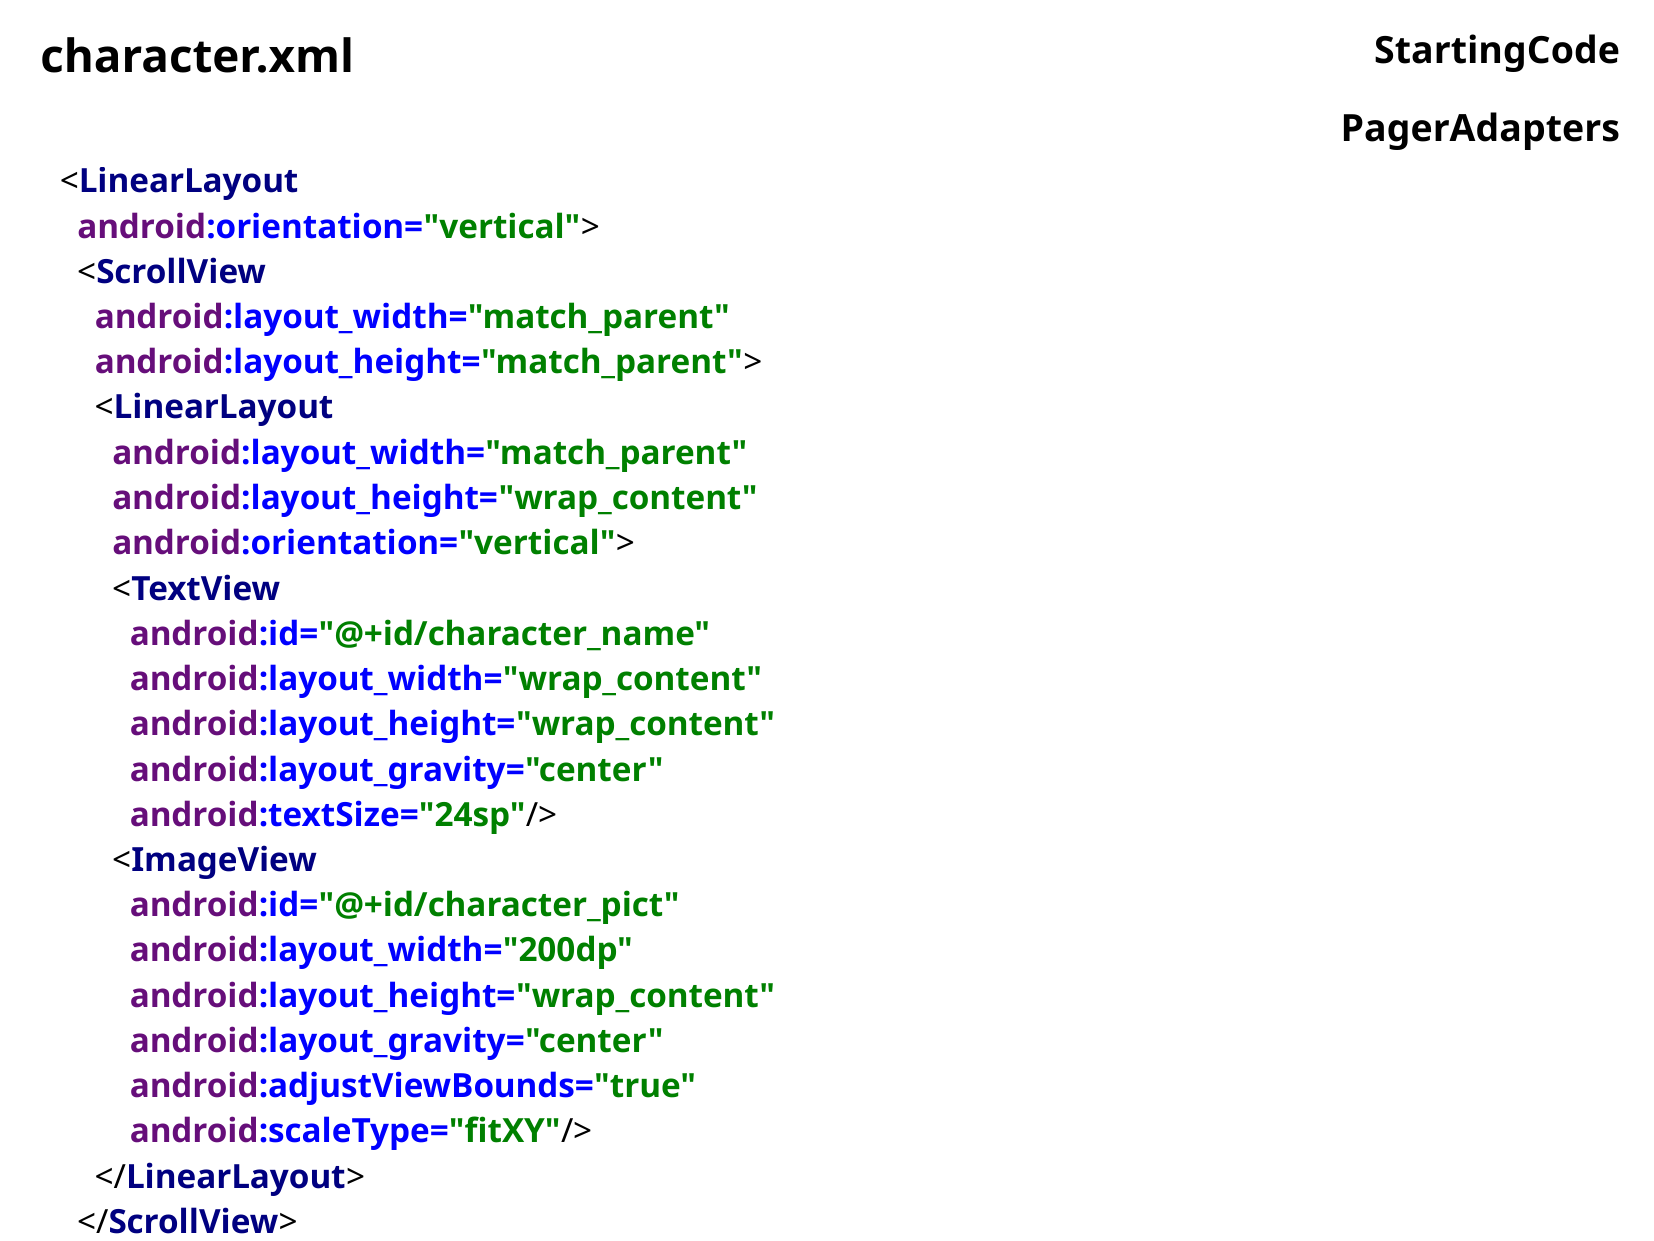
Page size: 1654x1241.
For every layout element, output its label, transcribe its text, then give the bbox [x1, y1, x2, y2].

table_cell PagerAdapters [831, 94, 1635, 166]
table_header StartingCode [831, 16, 1635, 93]
table_header character.xml [26, 16, 830, 93]
table_cell [26, 94, 830, 166]
text_box <LinearLayout android:orientation="vertical"> <ScrollView android:layout_width="match_parent" android:layout_height="match_parent"> <LinearLayout android:layout_width="match_parent" android:layout_height="wrap_content" android:orientation="vertical"> <TextView android:id="@+id/character_name" android:layout_width="wrap_content" android:layout_height="wrap_content" android:layout_gravity="center" android:textSize="24sp"/> <ImageView android:id="@+id/character_pict" android:layout_width="200dp" android:layout_height="wrap_content" android:layout_gravity="center" android:adjustViewBounds="true" android:scaleType="fitXY"/> </LinearLayout> </ScrollView> </LinearLayout> [45, 167, 1621, 1201]
